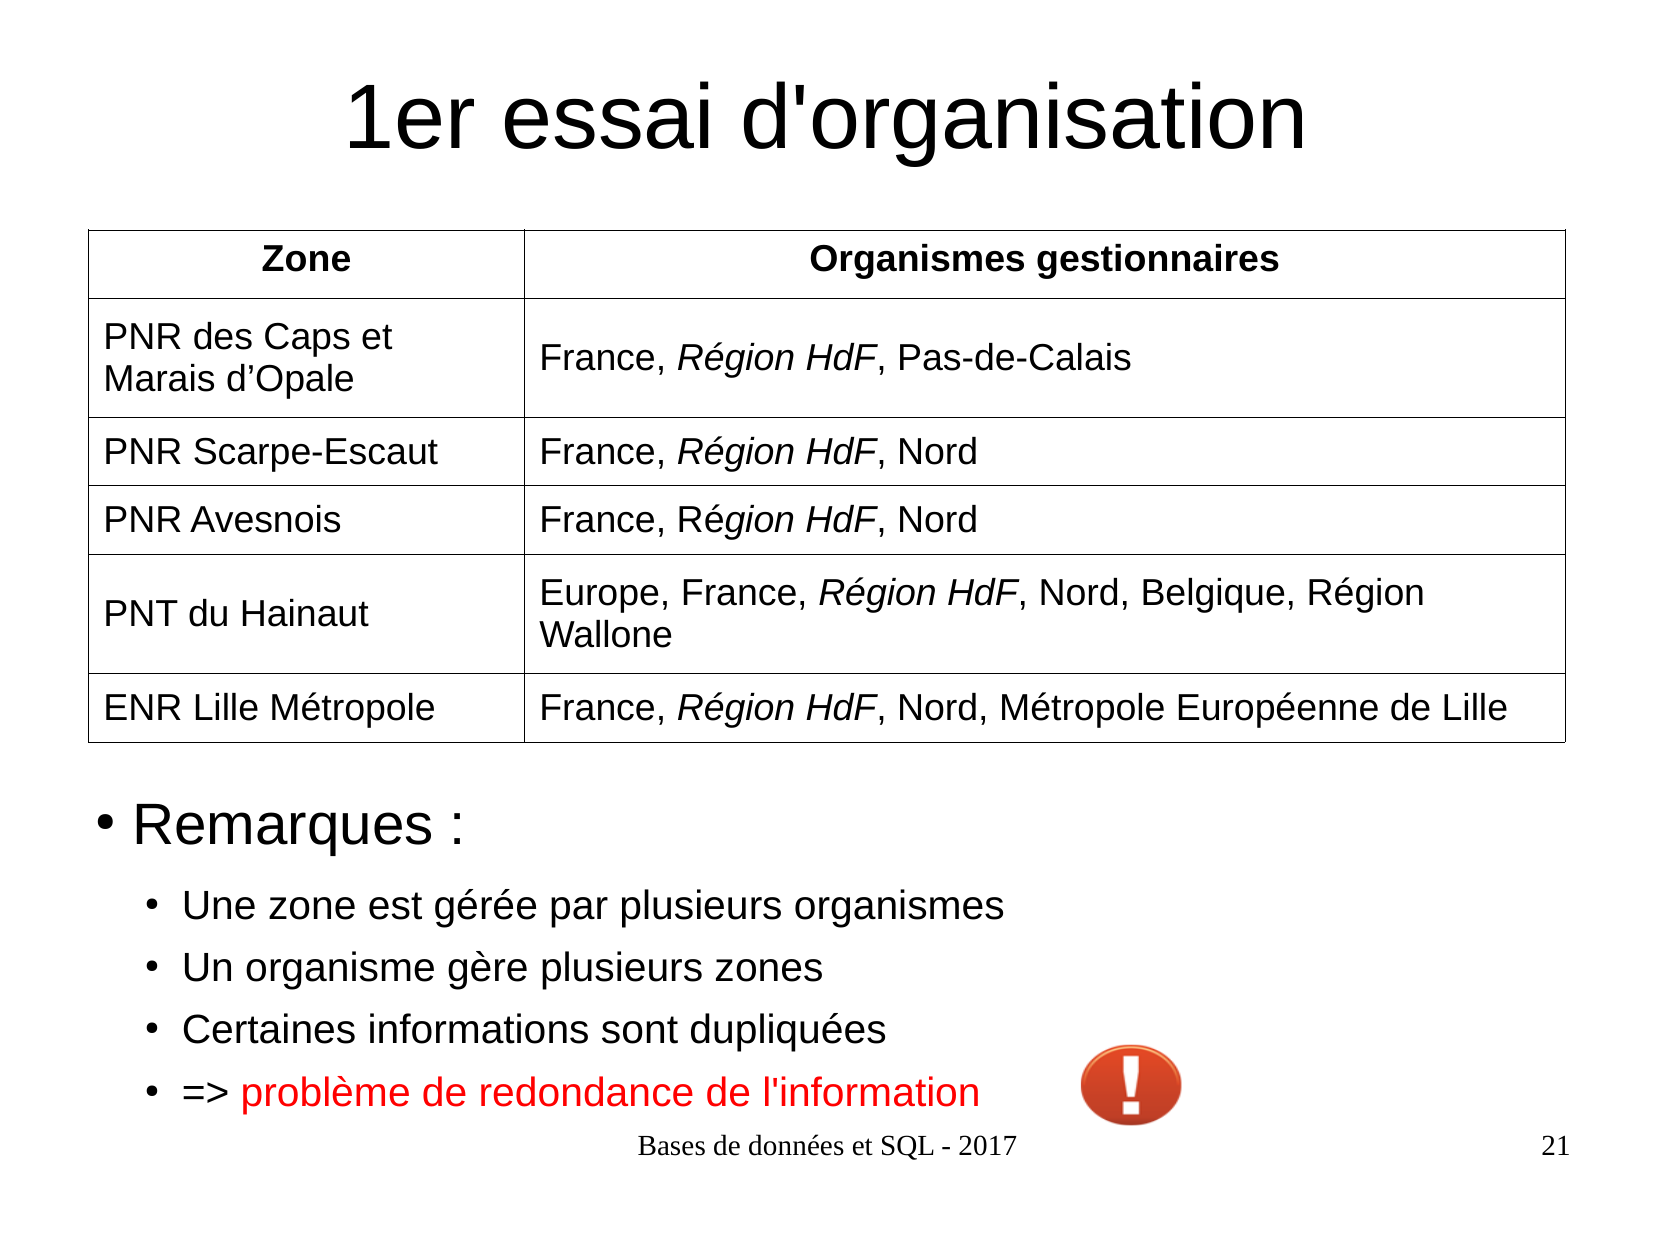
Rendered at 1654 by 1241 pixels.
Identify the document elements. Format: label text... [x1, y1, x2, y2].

table_cell PNR Avesnois [89, 486, 524, 554]
table_cell PNT du Hainaut [89, 555, 524, 673]
table_cell France, Région HdF, Nord [525, 418, 1565, 485]
table_header Zone [89, 231, 524, 298]
list Remarques : Une zone est gérée par plusieurs organismes Un organisme gère plusieurs zones Certaines informations sont dupliquées => problème de redondance de l'information [82, 791, 1571, 1117]
table_cell ENR Lille Métropole [89, 674, 524, 742]
table_cell PNR Scarpe-Escaut [89, 418, 524, 485]
title 1er essai d'organisation [82, 56, 1571, 178]
table_cell France, Région HdF, Pas-de-Calais [525, 299, 1565, 417]
table_cell France, Région HdF, Nord, Métropole Européenne de Lille [525, 674, 1565, 742]
table_cell France, Région HdF, Nord [525, 486, 1565, 554]
table_cell Europe, France, Région HdF, Nord, Belgique, Région Wallone [525, 555, 1565, 673]
picture [1074, 1039, 1211, 1149]
table_cell PNR des Caps et Marais d’Opale [89, 299, 524, 417]
table_header Organismes gestionnaires [525, 231, 1565, 298]
